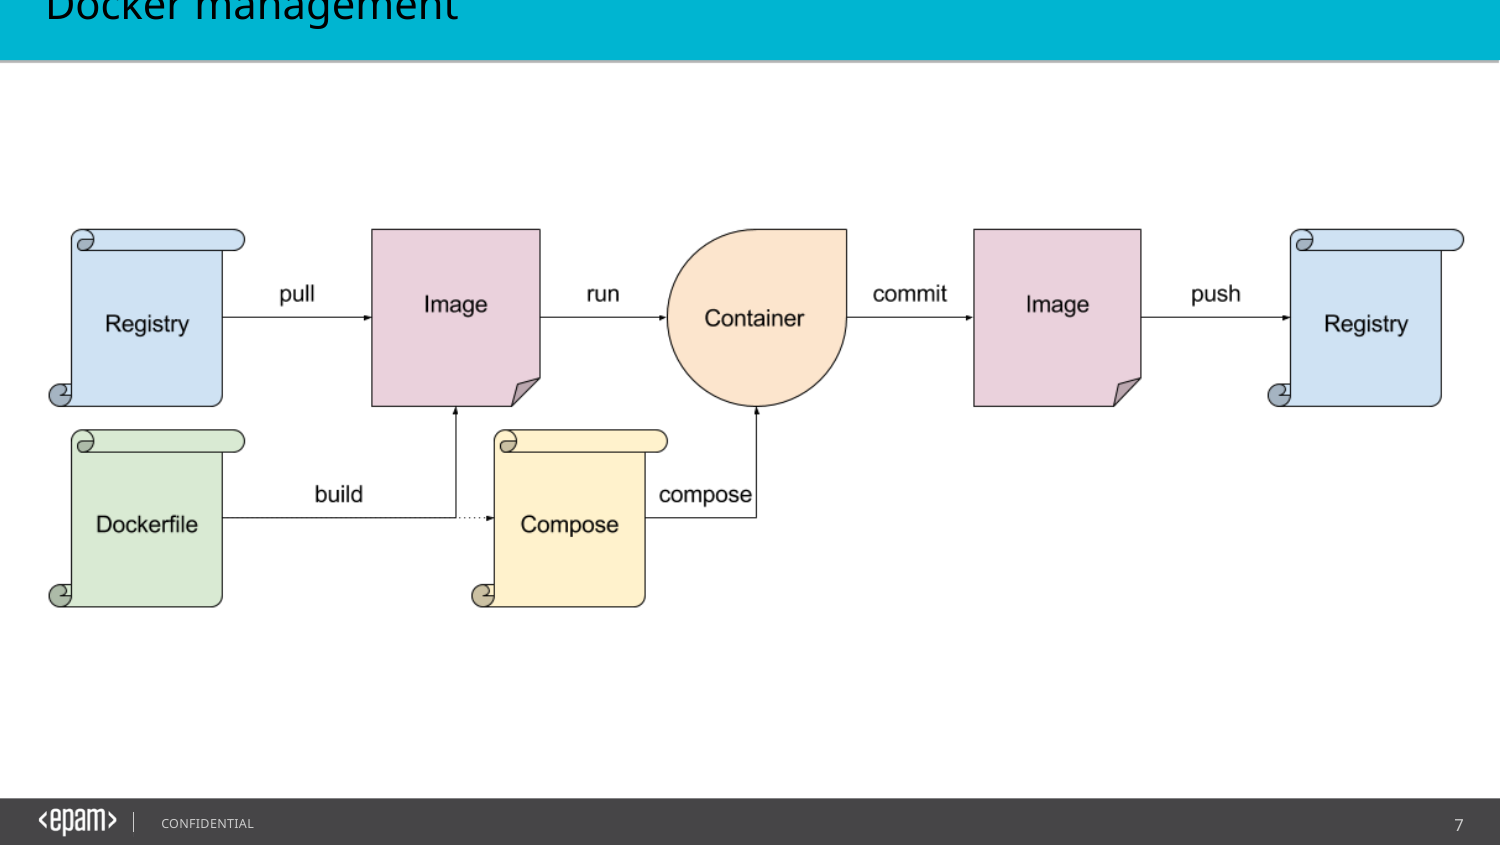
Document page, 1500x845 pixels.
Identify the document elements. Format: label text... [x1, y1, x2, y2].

picture [38, 808, 117, 837]
picture [45, 193, 1468, 616]
title Docker management [0, 0, 1500, 61]
